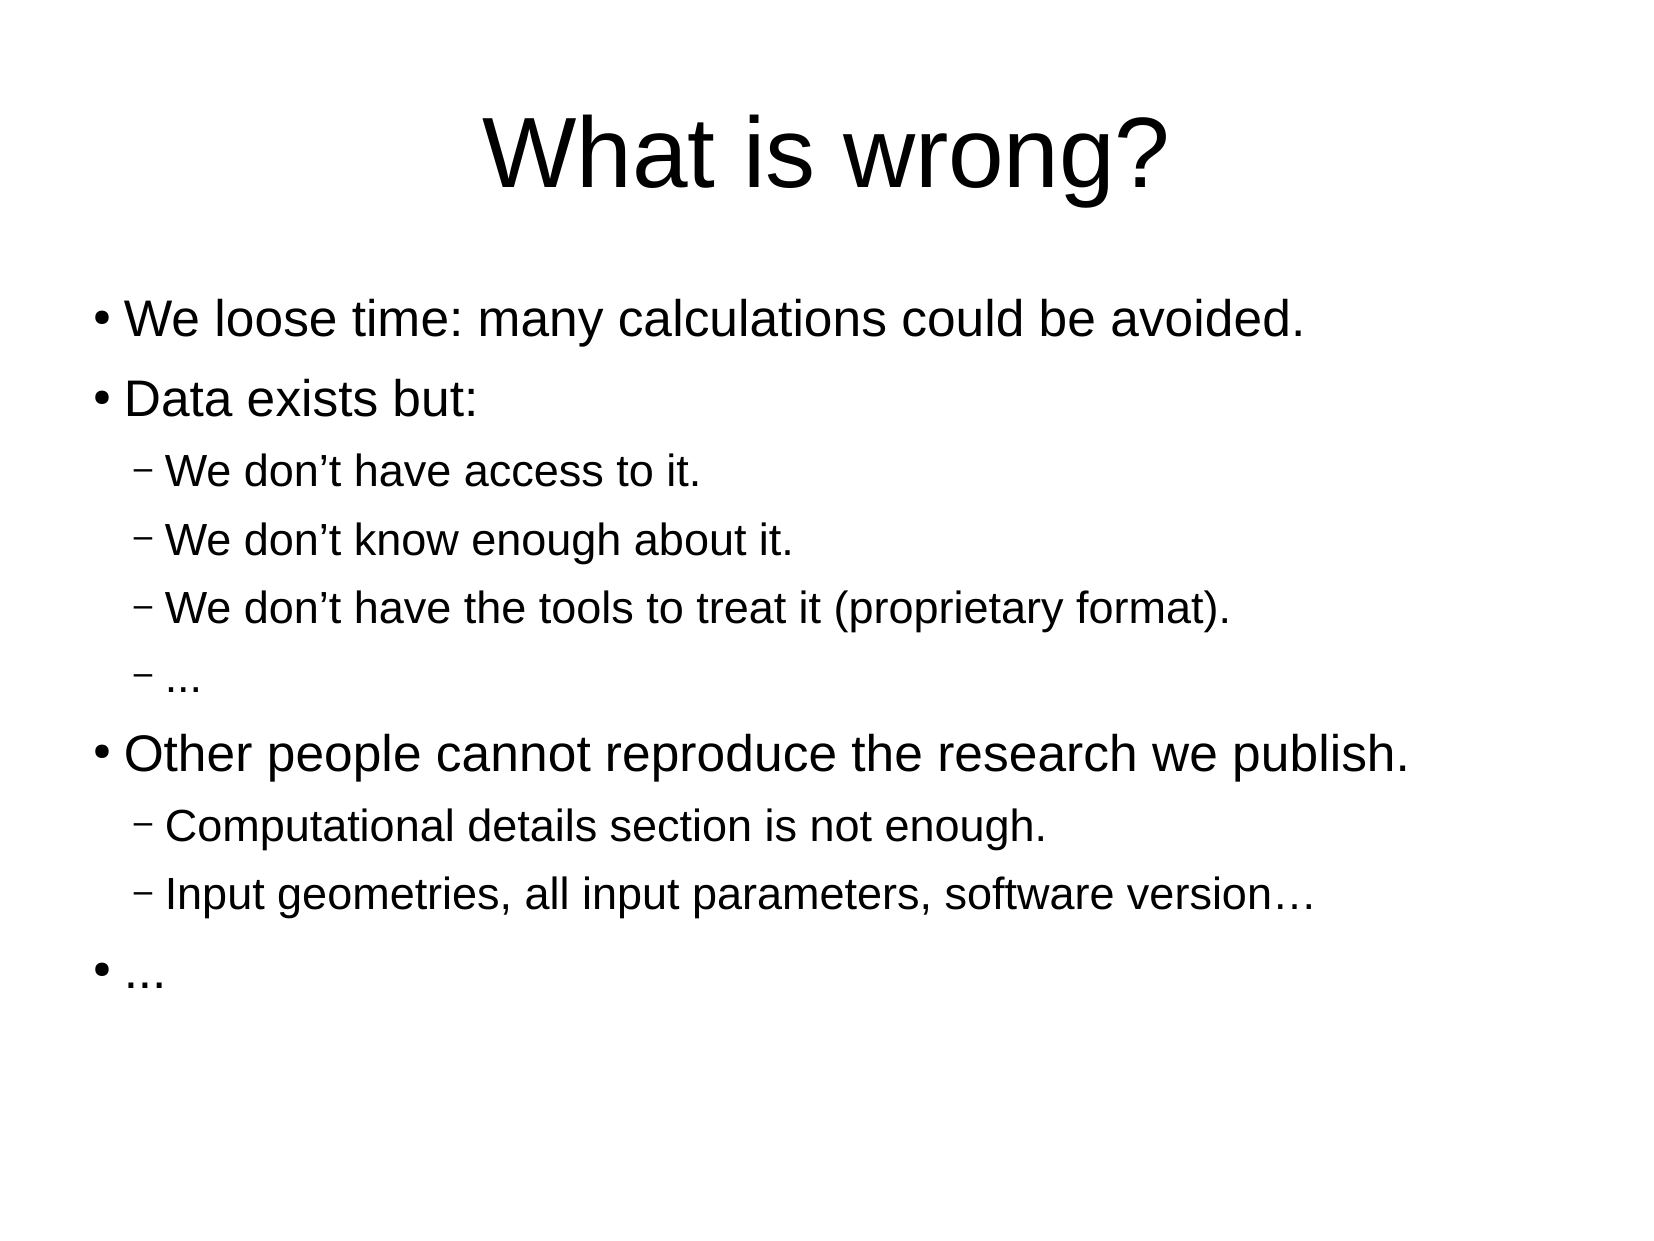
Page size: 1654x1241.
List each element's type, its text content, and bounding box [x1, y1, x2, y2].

title What is wrong? [82, 49, 1571, 257]
list We loose time: many calculations could be avoided. Data exists but: We don’t have access to it. We don’t know enough about it. We don’t have the tools to treat it (proprietary format). ... Other people cannot reproduce the research we publish. Computational details section is not enough. Input geometries, all input parameters, software version… ... [82, 290, 1571, 1010]
